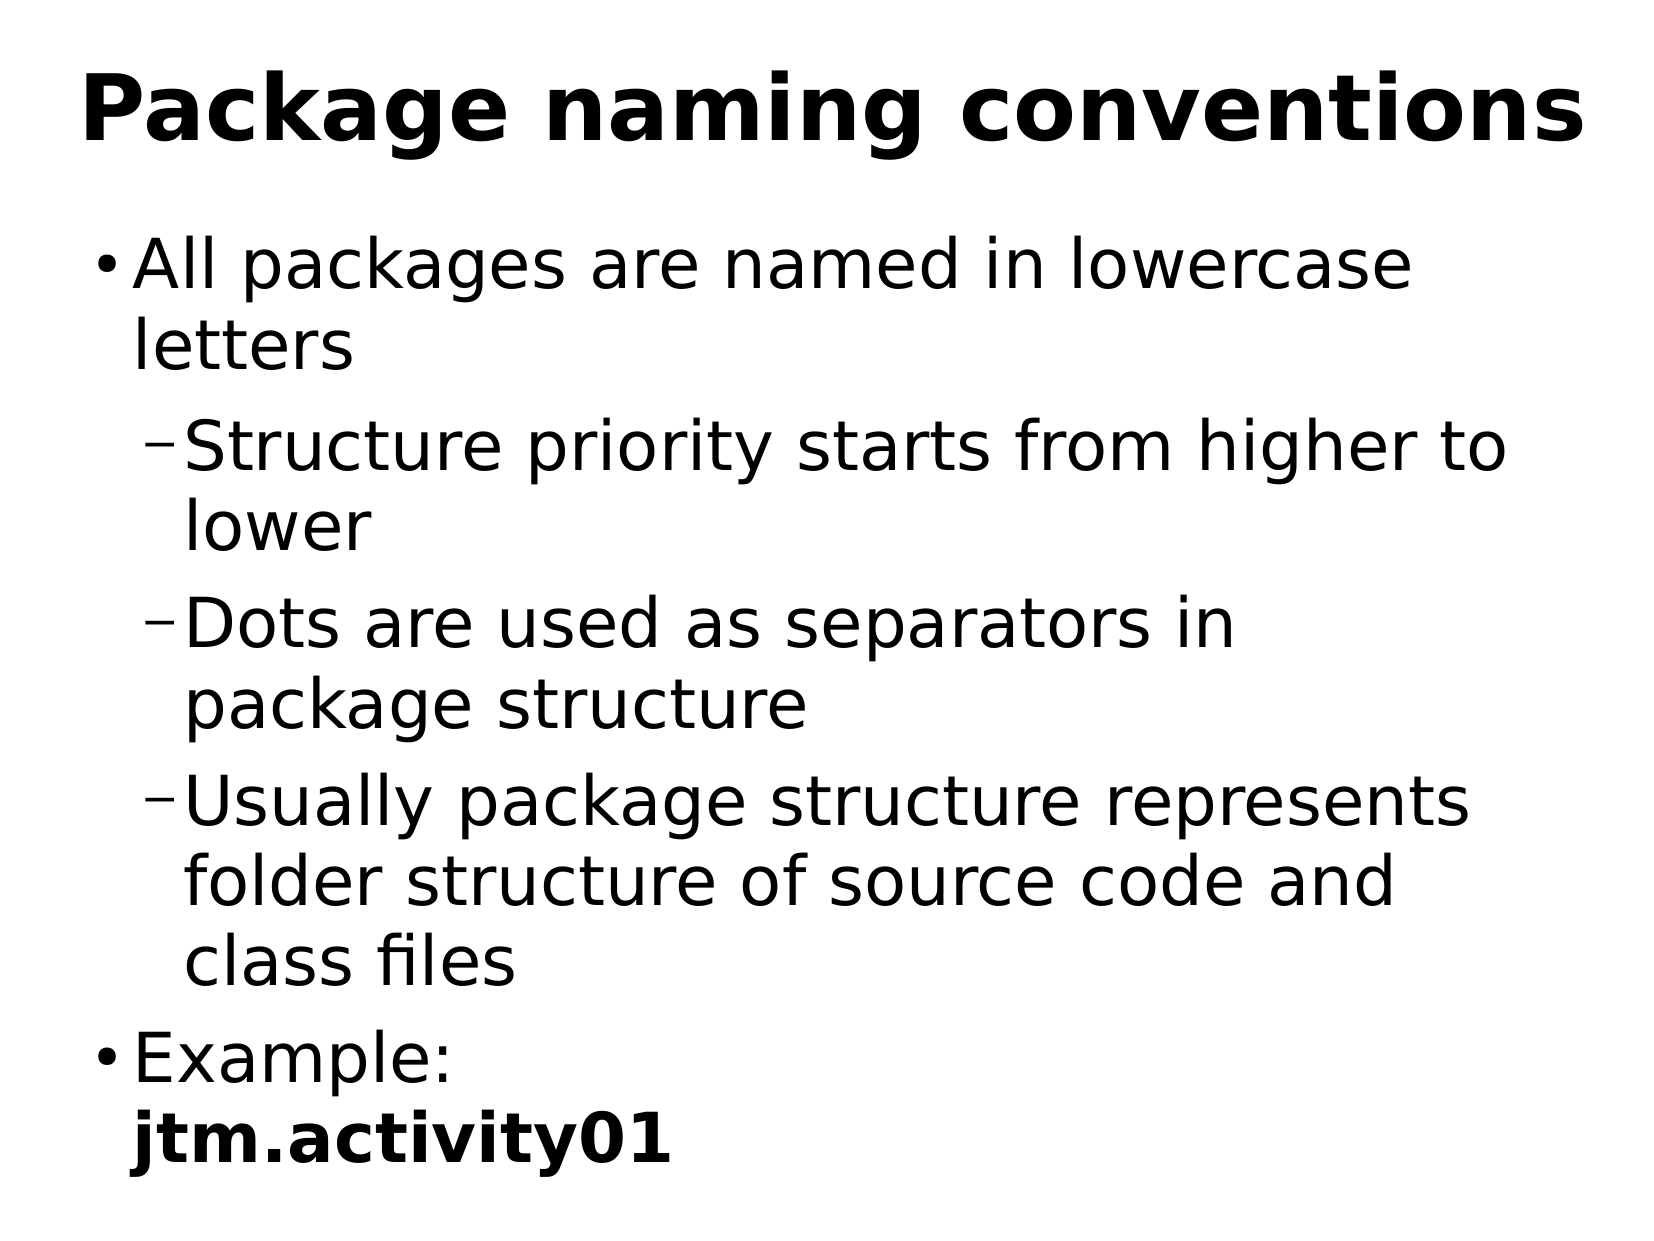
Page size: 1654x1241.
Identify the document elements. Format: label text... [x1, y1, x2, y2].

title Package naming conventions [36, 55, 1632, 163]
list All packages are named in lowercase letters Structure priority starts from higher to lower Dots are used as separators in package structure Usually package structure represents folder structure of source code and class files Example: jtm.activity01 [82, 225, 1538, 1186]
